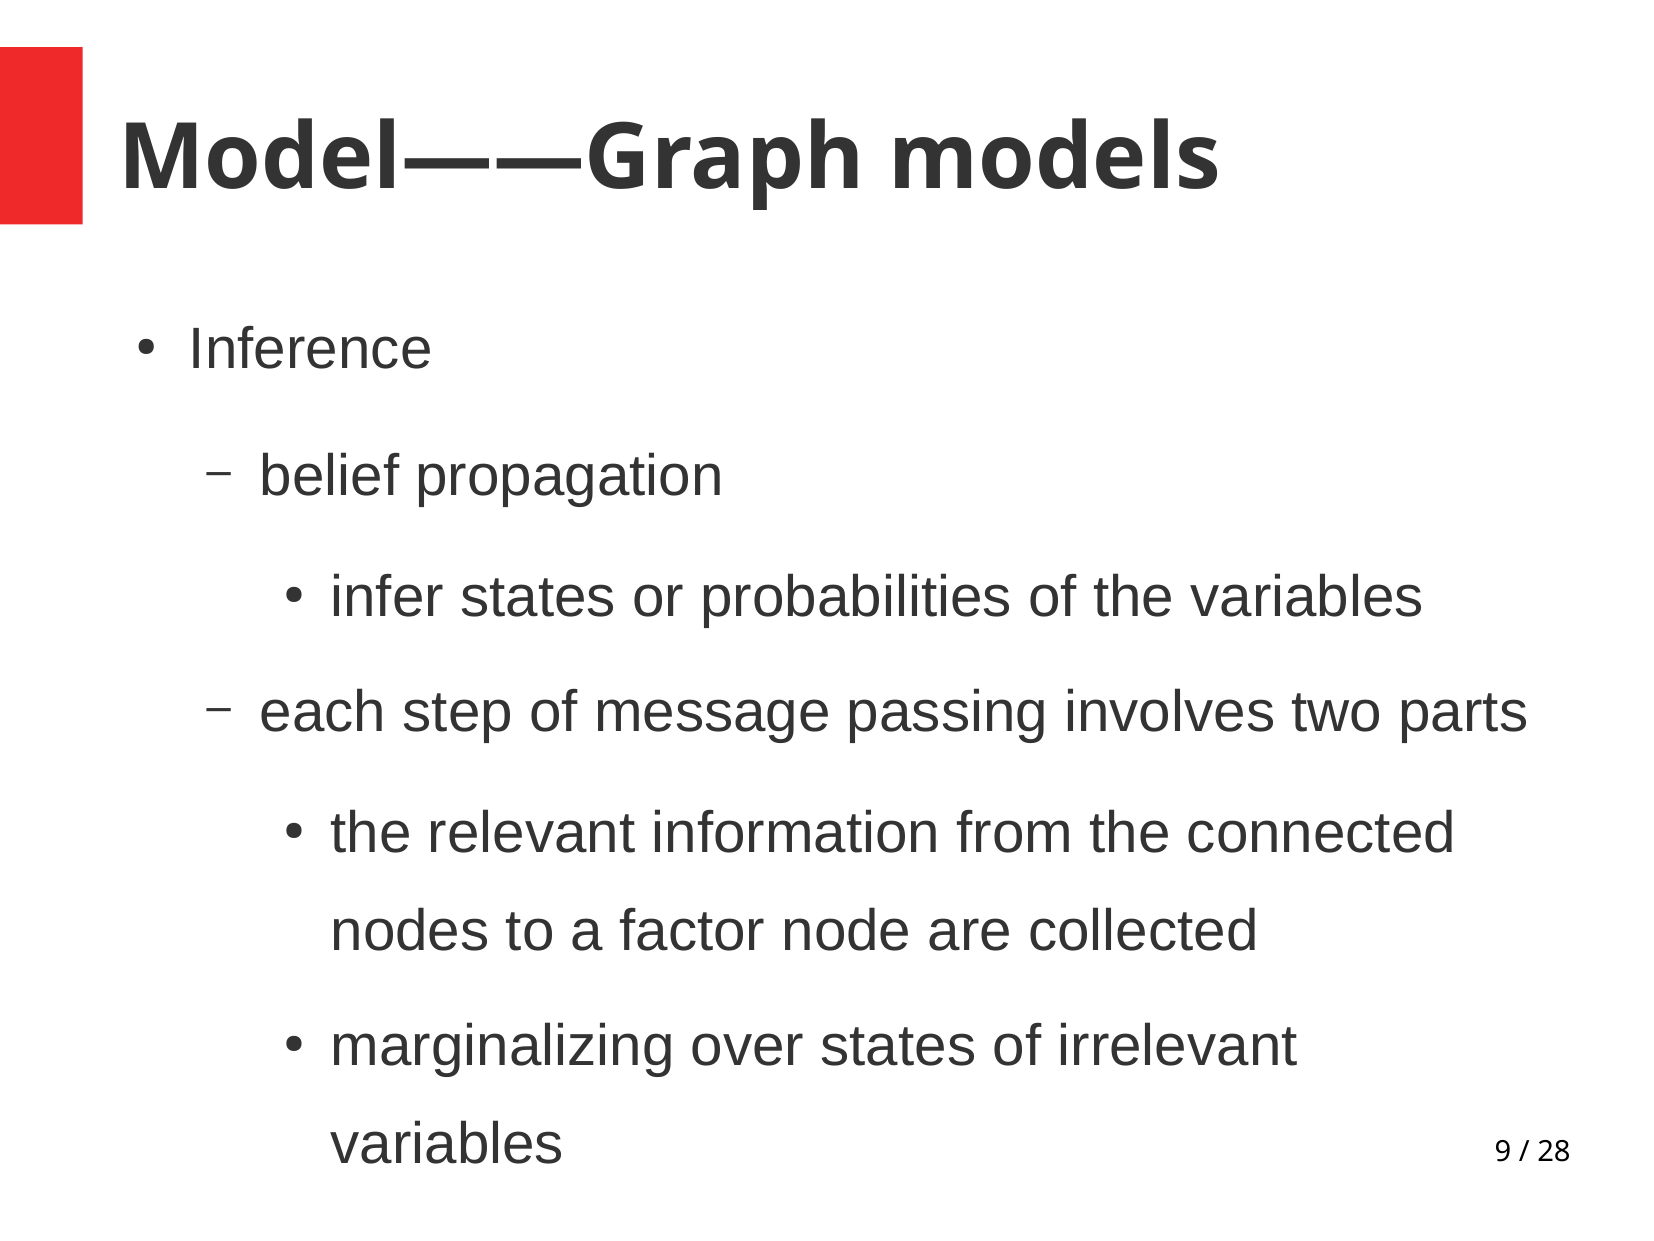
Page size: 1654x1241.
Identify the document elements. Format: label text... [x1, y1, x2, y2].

list Inference belief propagation infer states or probabilities of the variables each step of message passing involves two parts the relevant information from the connected nodes to a factor node are collected marginalizing over states of irrelevant variables [118, 283, 1536, 1003]
title Model——Graph models [118, 49, 1571, 257]
